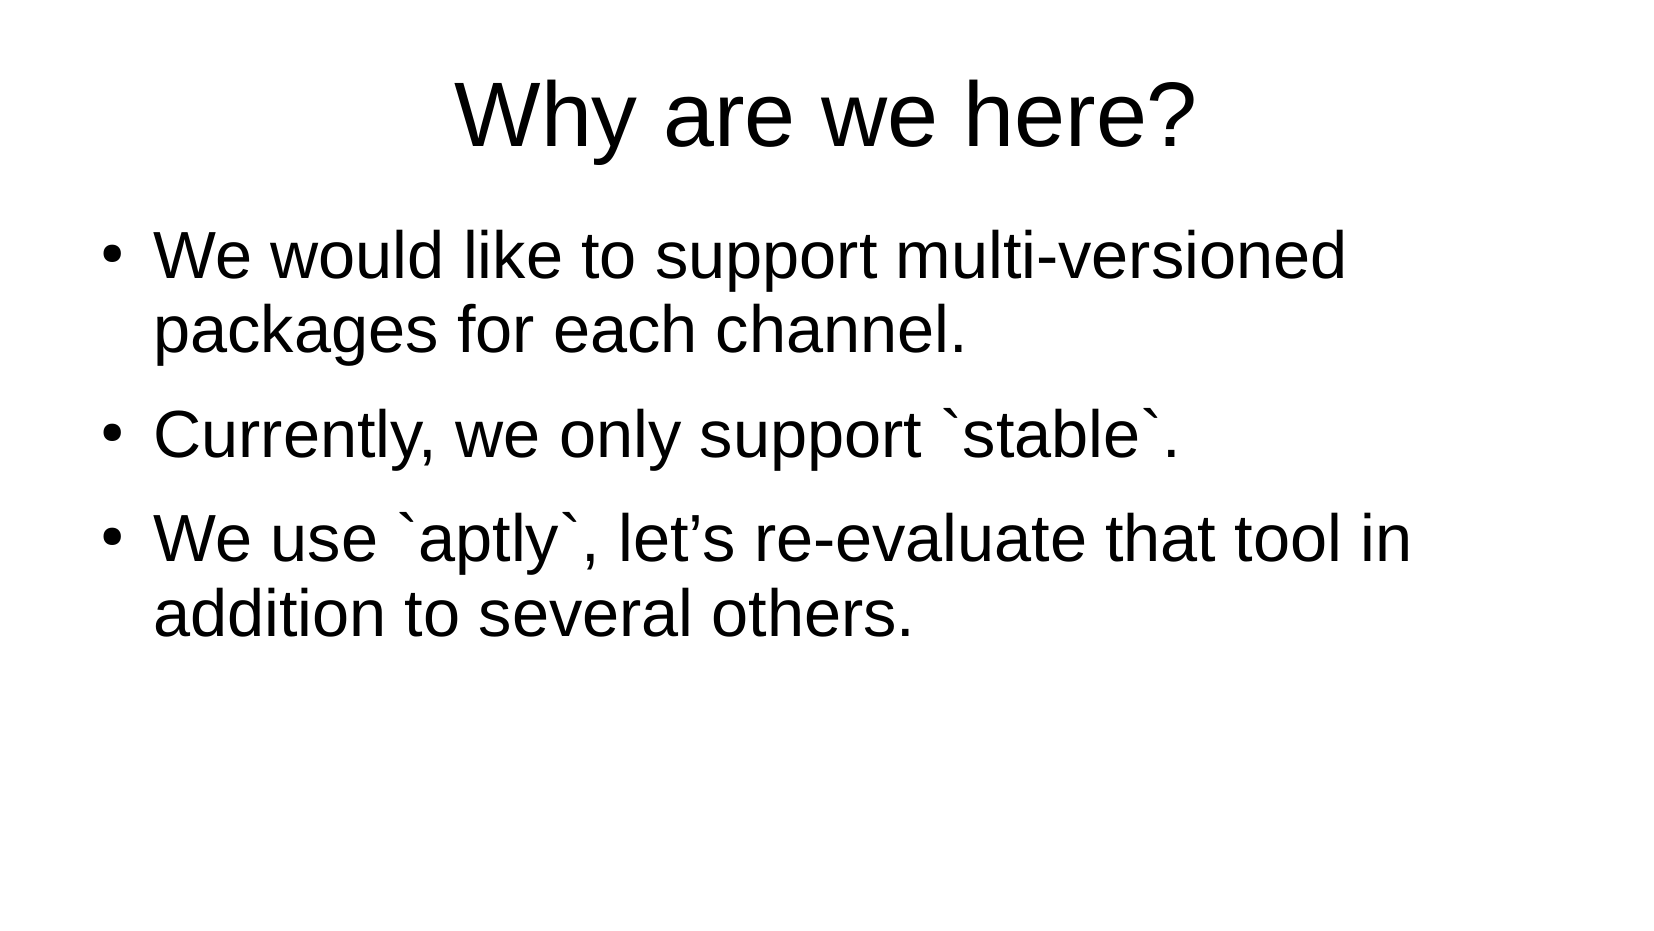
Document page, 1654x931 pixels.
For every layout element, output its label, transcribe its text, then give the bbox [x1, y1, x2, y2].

list We would like to support multi-versioned packages for each channel. Currently, we only support `stable`. We use `aptly`, let’s re-evaluate that tool in addition to several others. [82, 217, 1571, 758]
title Why are we here? [82, 37, 1571, 193]
